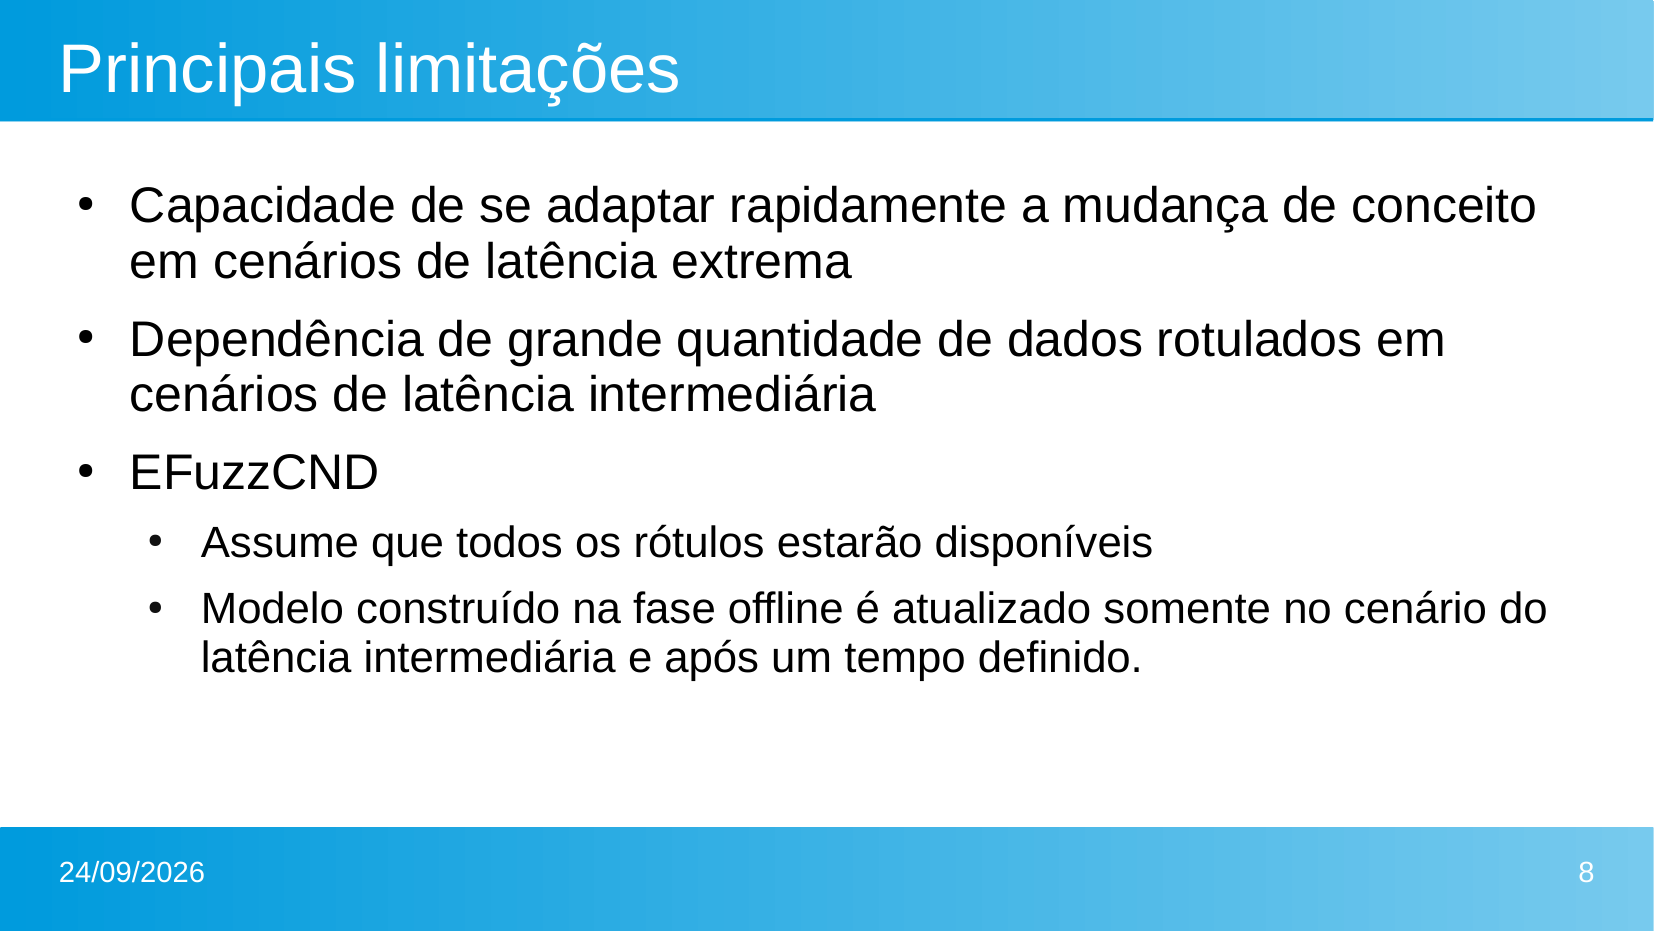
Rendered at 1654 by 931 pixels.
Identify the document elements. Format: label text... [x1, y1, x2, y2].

list Capacidade de se adaptar rapidamente a mudança de conceito em cenários de latência extrema Dependência de grande quantidade de dados rotulados em cenários de latência intermediária EFuzzCND Assume que todos os rótulos estarão disponíveis Modelo construído na fase offline é atualizado somente no cenário do latência intermediária e após um tempo definido. [59, 177, 1595, 768]
title Principais limitações [59, 29, 1595, 108]
